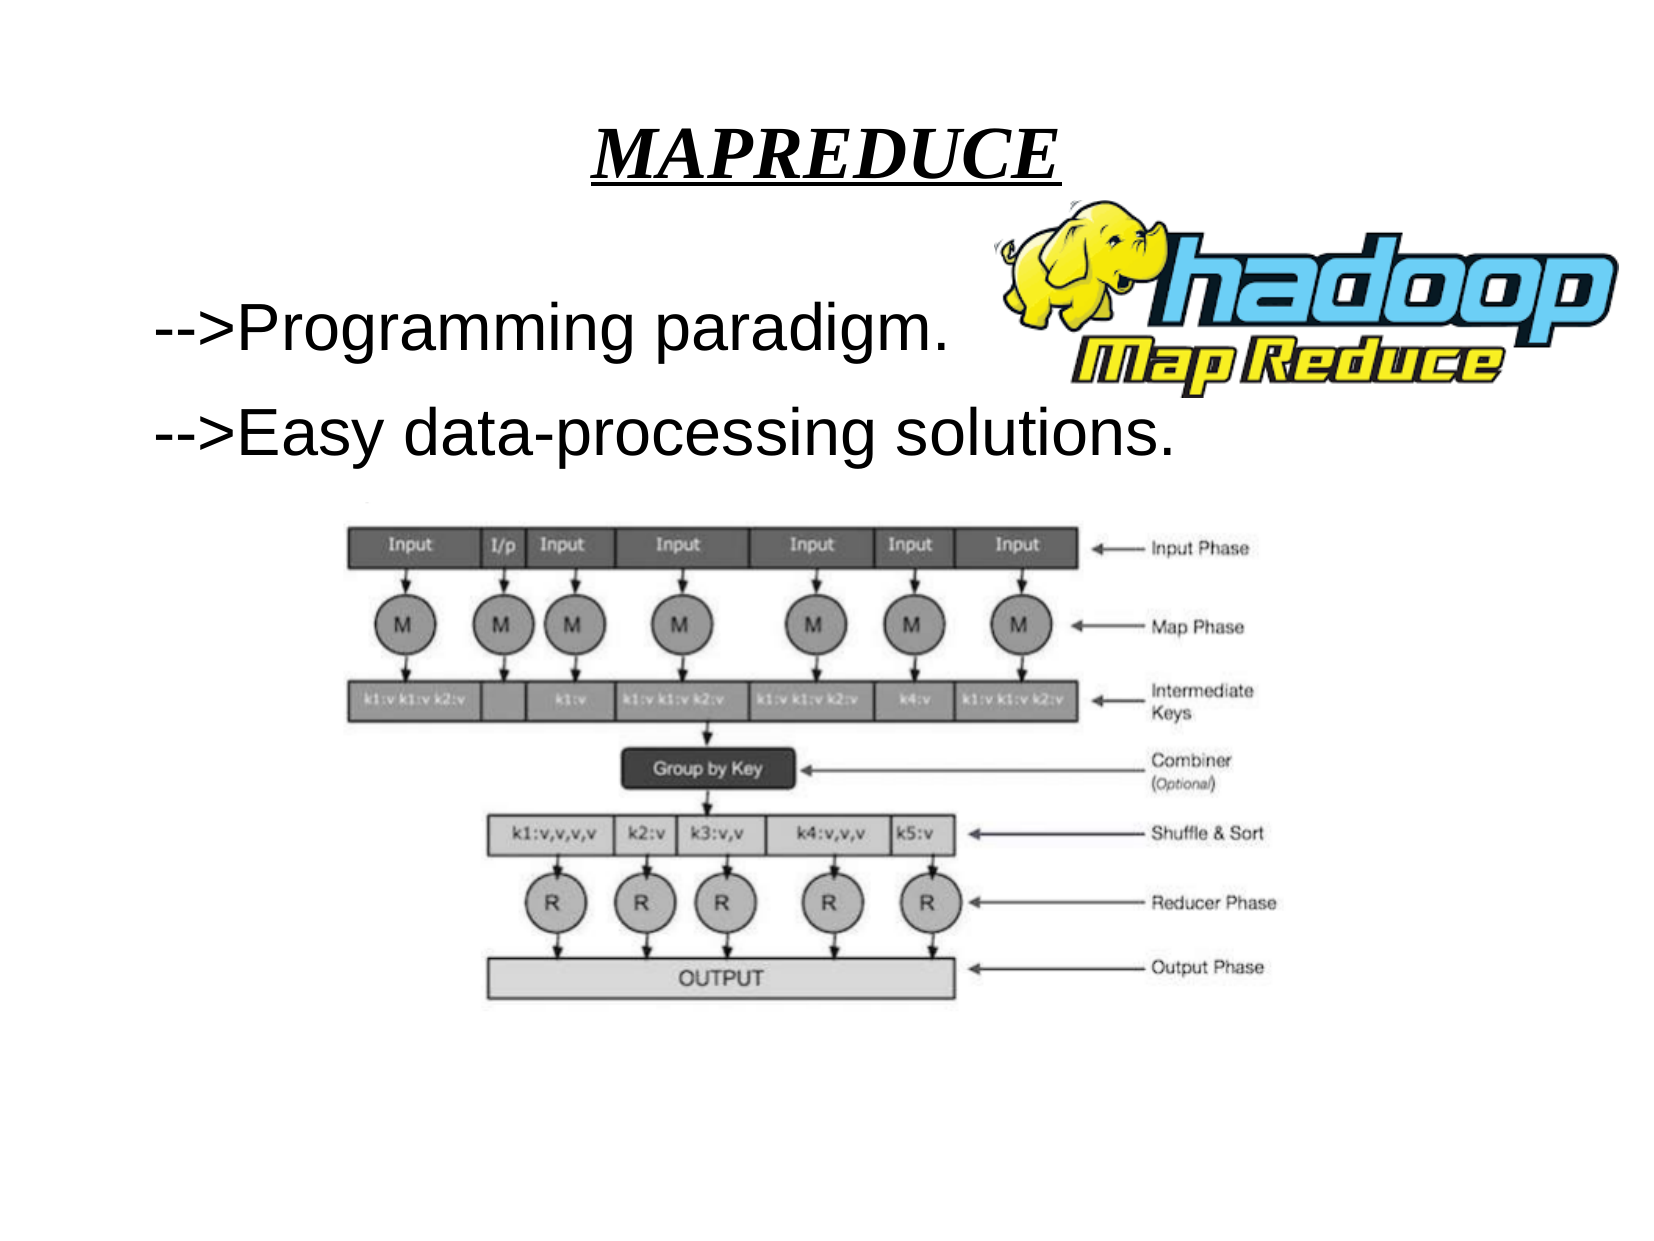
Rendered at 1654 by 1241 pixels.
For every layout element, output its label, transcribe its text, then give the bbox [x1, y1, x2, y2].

picture [994, 200, 1619, 398]
title MAPREDUCE [82, 49, 1571, 257]
list -->Programming paradigm. -->Easy data-processing solutions. [82, 290, 1571, 1010]
picture [228, 502, 1359, 1052]
